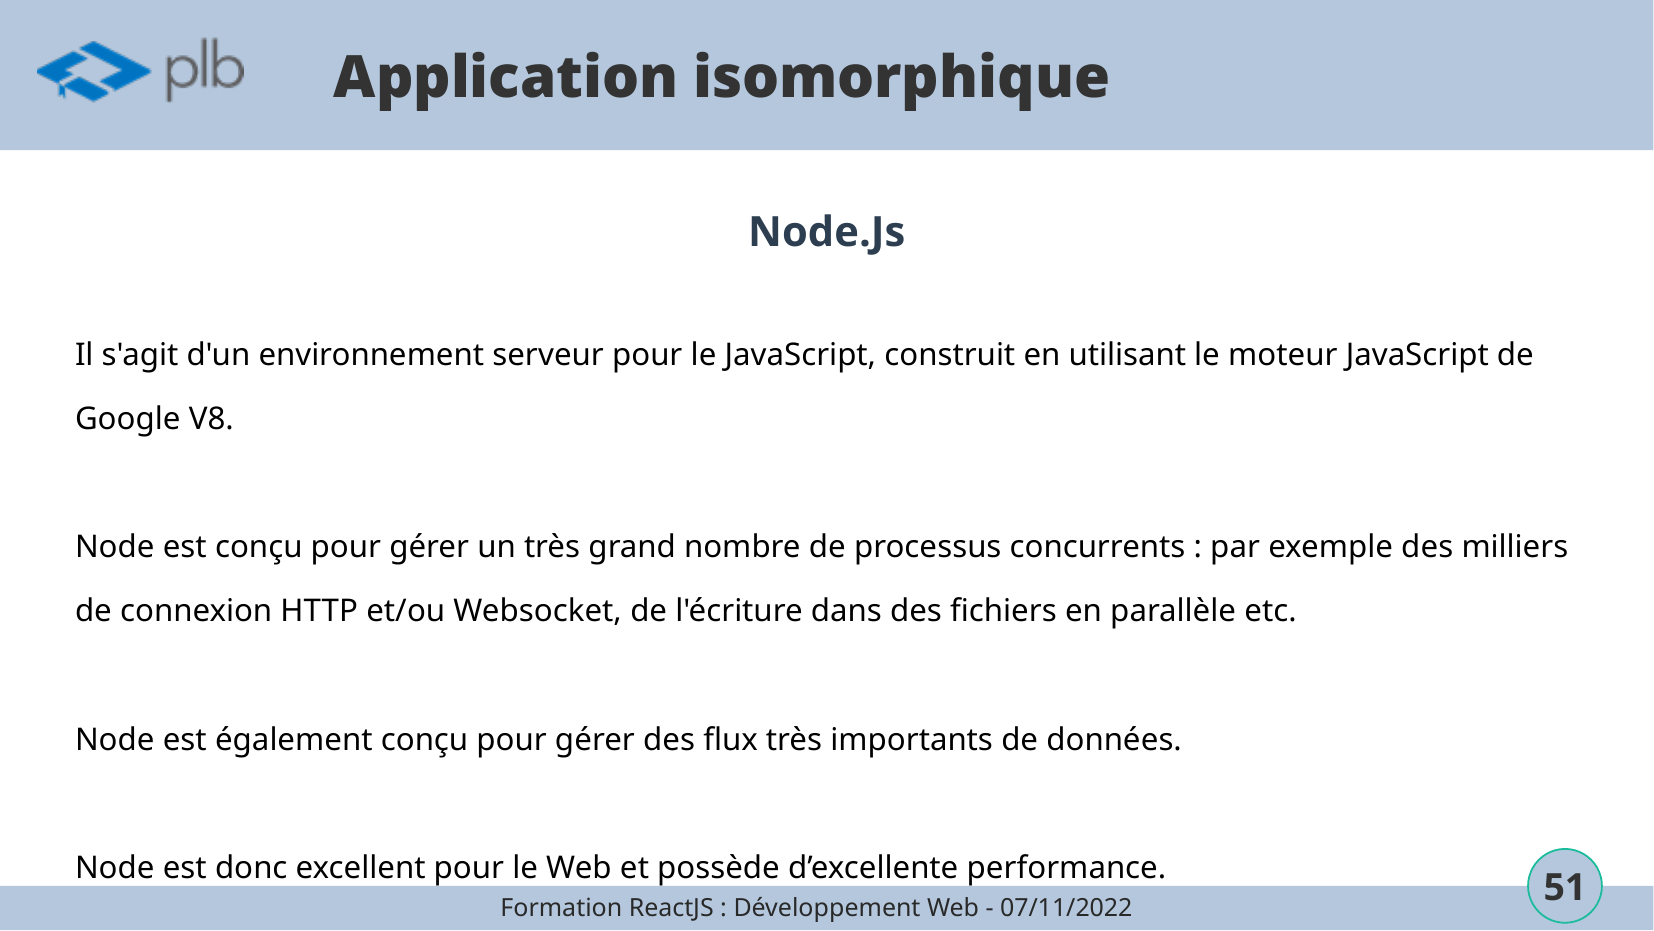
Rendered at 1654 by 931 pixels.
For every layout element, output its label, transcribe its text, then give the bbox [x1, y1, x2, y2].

text_box Node.Js [59, 201, 1595, 244]
text_box Formation ReactJS : Développement Web - 07/11/2022 [461, 888, 1173, 926]
text_box Il s'agit d'un environnement serveur pour le JavaScript, construit en utilisant le moteur JavaScript de Google V8. Node est conçu pour gérer un très grand nombre de processus concurrents : par exemple des milliers de connexion HTTP et/ou Websocket, de l'écriture dans des fichiers en parallèle etc. Node est également conçu pour gérer des flux très importants de données. Node est donc excellent pour le Web et possède d’excellente performance. [75, 310, 1576, 849]
title Application isomorphique [333, 0, 1613, 151]
picture [37, 33, 244, 113]
